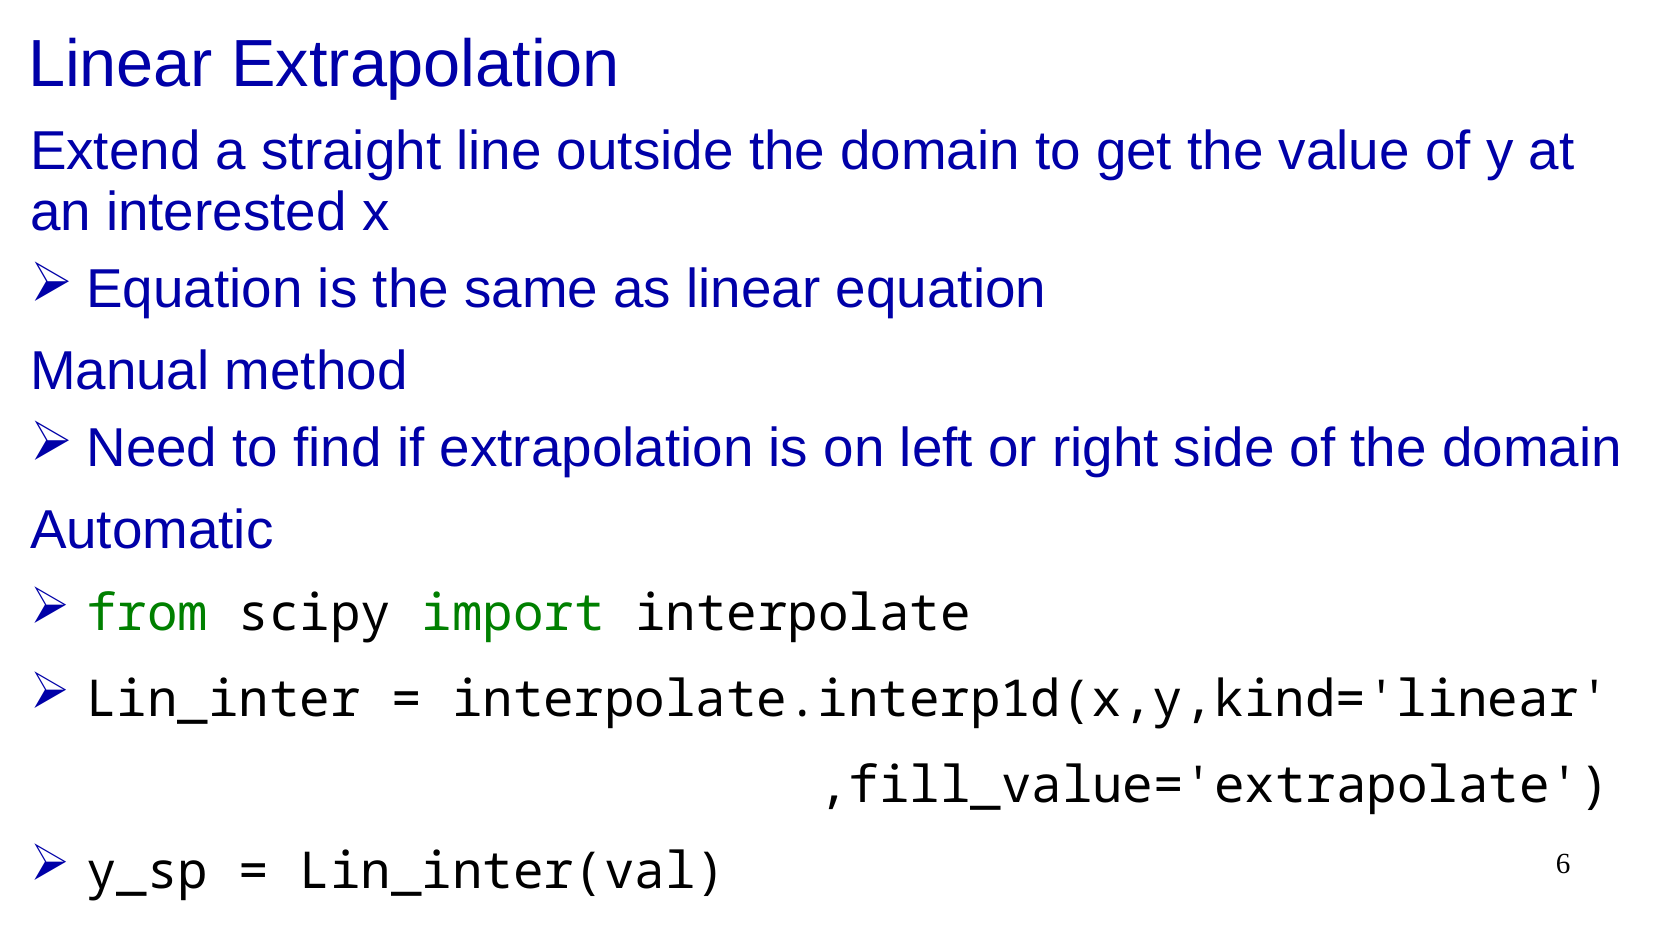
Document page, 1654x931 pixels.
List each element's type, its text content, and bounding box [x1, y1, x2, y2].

title Linear Extrapolation [28, 21, 1626, 106]
list Extend a straight line outside the domain to get the value of y at an interested x Equation is the same as linear equation Manual method Need to find if extrapolation is on left or right side of the domain Automatic from scipy import interpolate Lin_inter = interpolate.interp1d(x,y,kind='linear' ,fill_value='extrapolate') y_sp = Lin_inter(val) [30, 120, 1645, 916]
